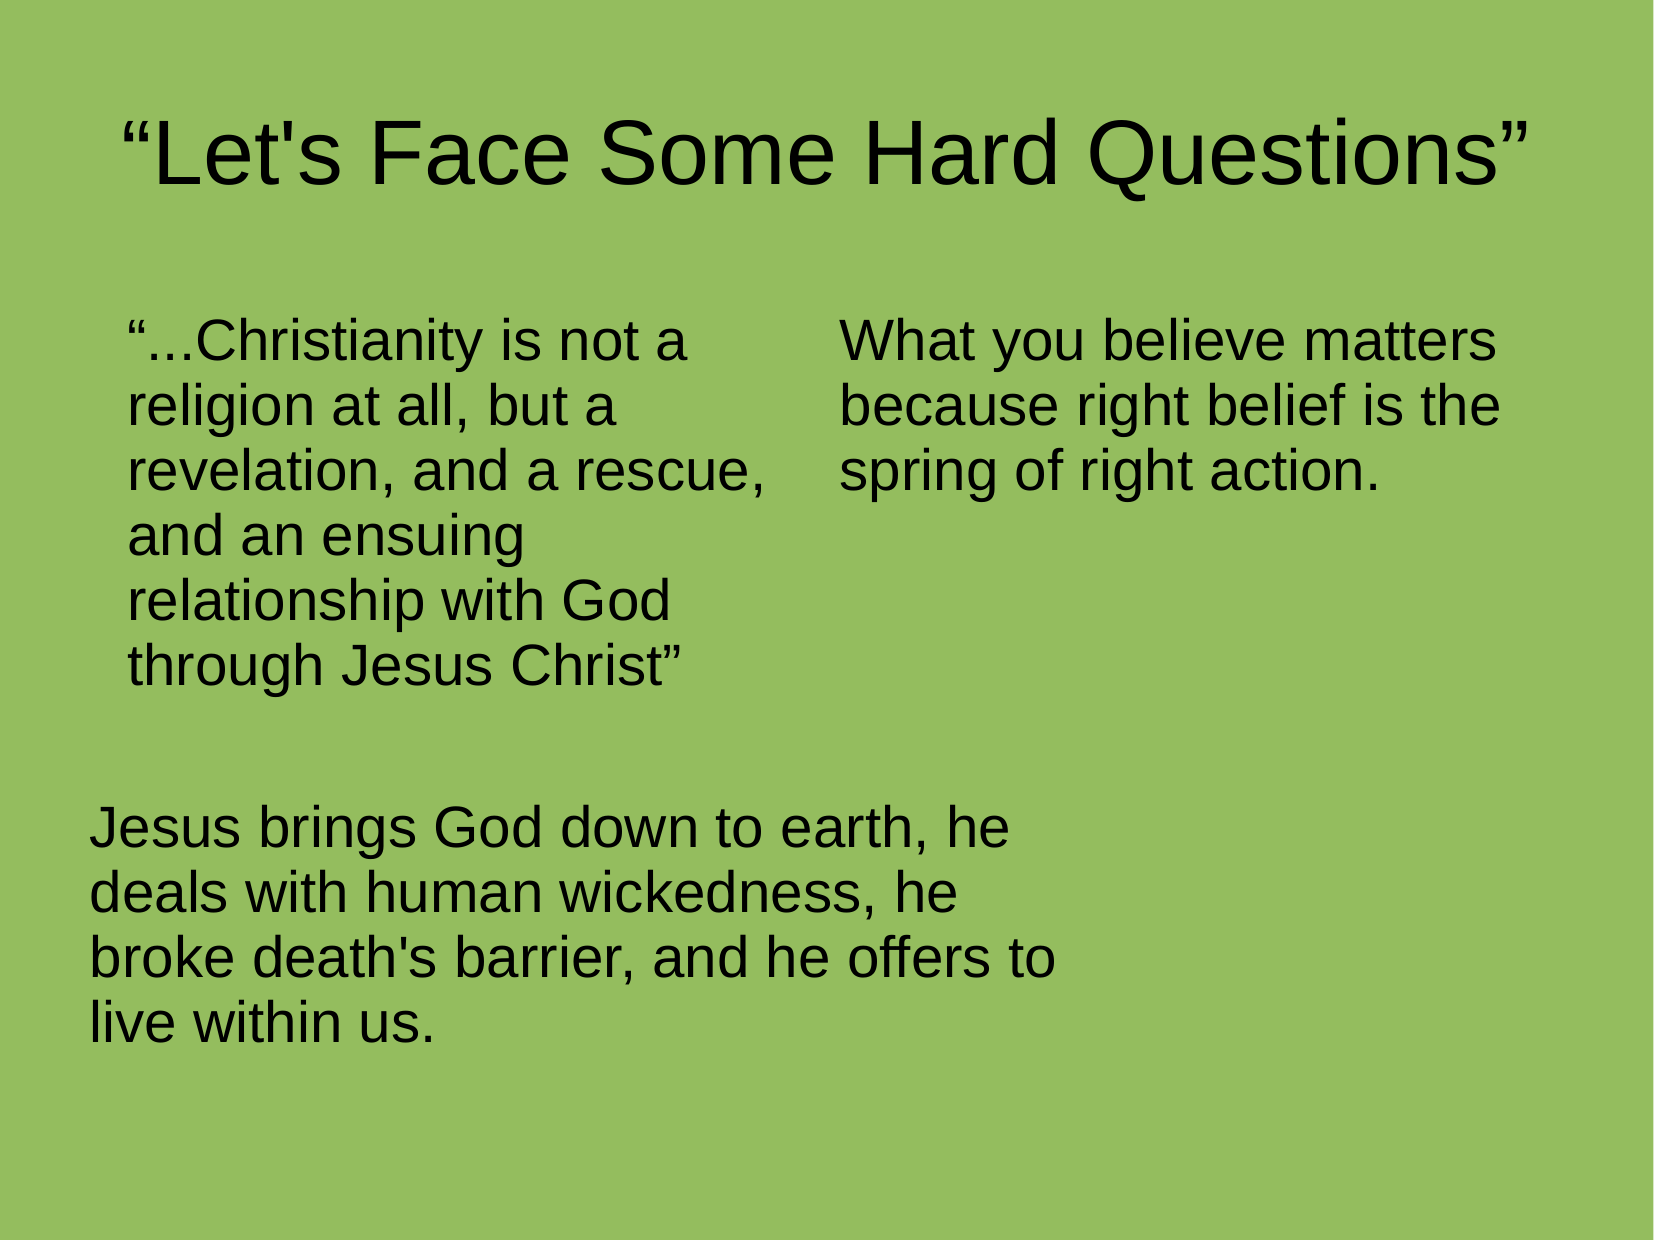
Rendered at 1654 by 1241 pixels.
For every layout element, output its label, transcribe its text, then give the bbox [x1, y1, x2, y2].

text_box What you believe matters because right belief is the spring of right action. [825, 300, 1576, 510]
title “Let's Face Some Hard Questions” [82, 56, 1571, 250]
text_box “...Christianity is not a religion at all, but a revelation, and a rescue, and an ensuing relationship with God through Jesus Christ” [112, 300, 826, 705]
text_box Jesus brings God down to earth, he deals with human wickedness, he broke death's barrier, and he offers to live within us. [75, 787, 1088, 1063]
